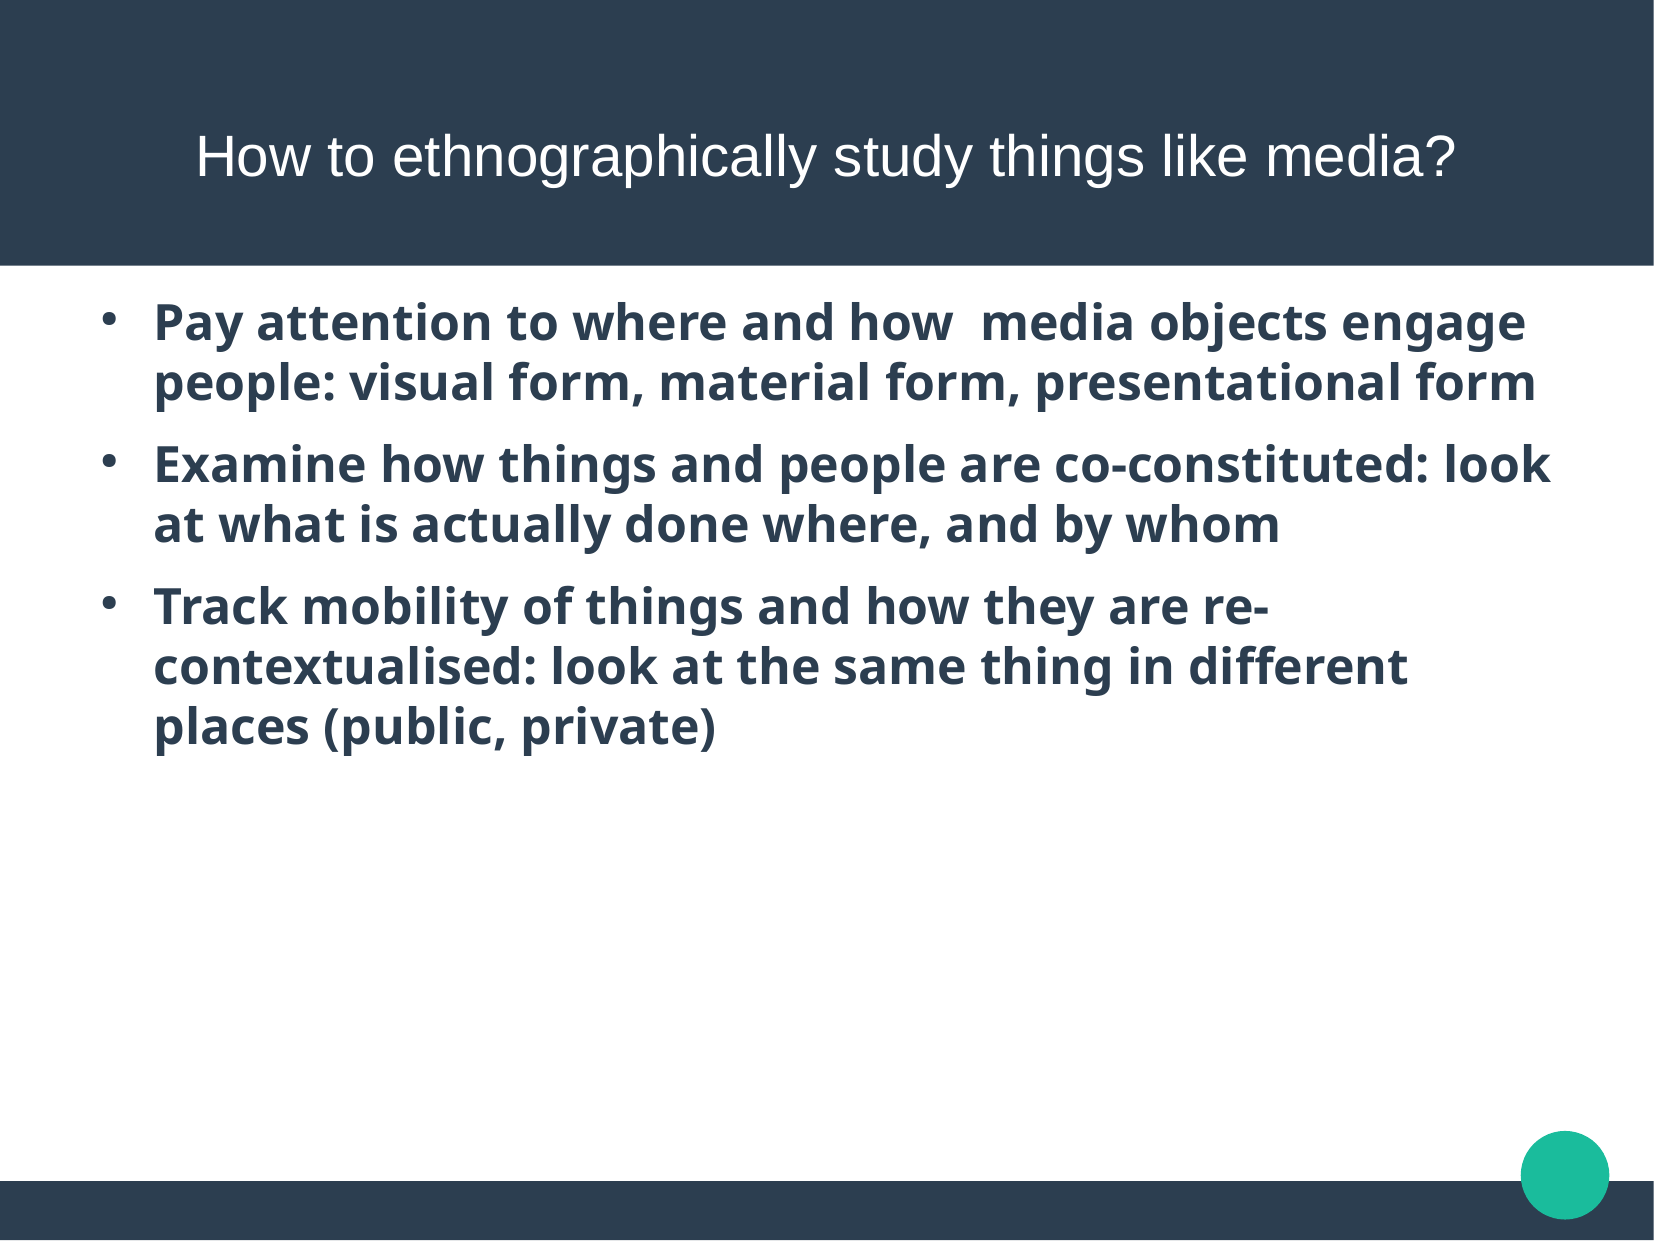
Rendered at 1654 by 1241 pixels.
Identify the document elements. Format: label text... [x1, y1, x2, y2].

title How to ethnographically study things like media? [82, 41, 1571, 264]
list Pay attention to where and how media objects engage people: visual form, material form, presentational form Examine how things and people are co-constituted: look at what is actually done where, and by whom Track mobility of things and how they are re-contextualised: look at the same thing in different places (public, private) [82, 290, 1571, 1010]
